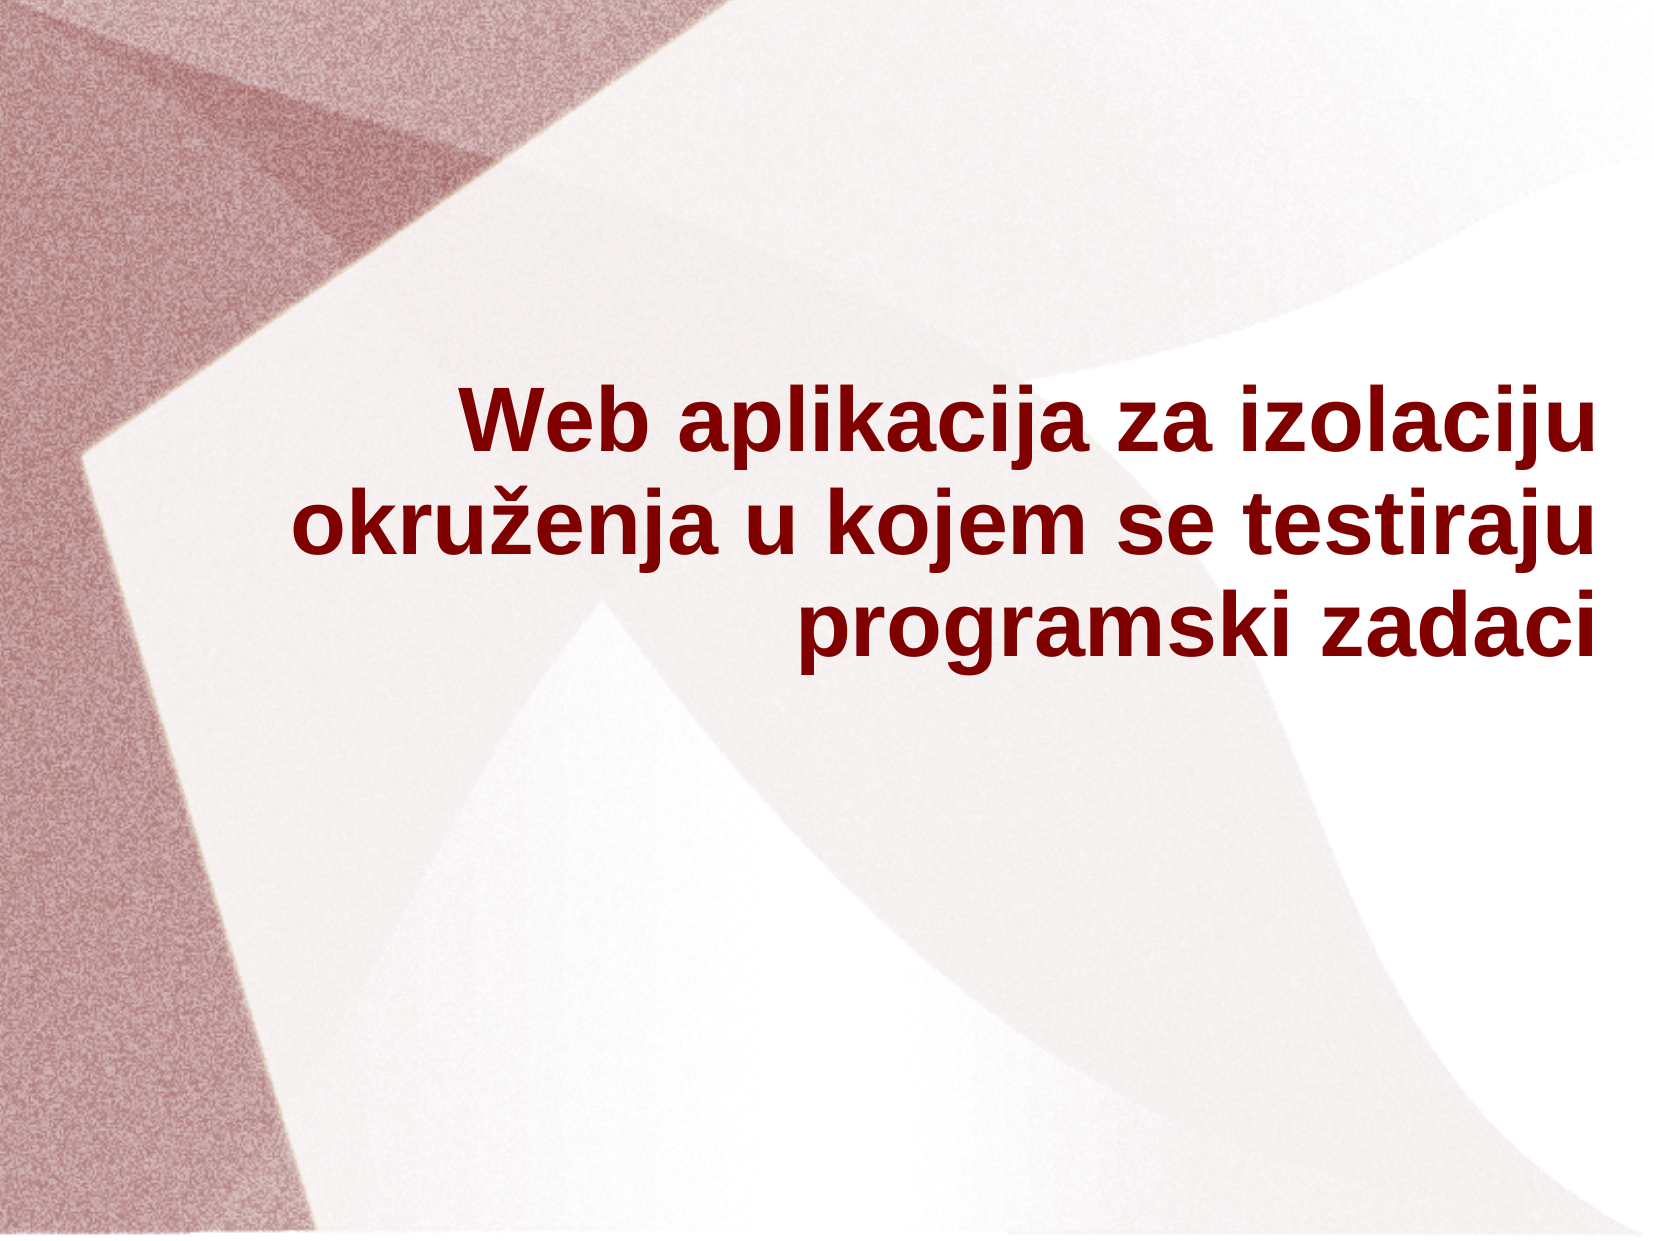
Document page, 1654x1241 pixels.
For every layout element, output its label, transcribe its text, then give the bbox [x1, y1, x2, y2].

title Web aplikacija za izolaciju okruženja u kojem se testiraju programski zadaci [124, 242, 1601, 804]
picture [0, 0, 1654, 1241]
